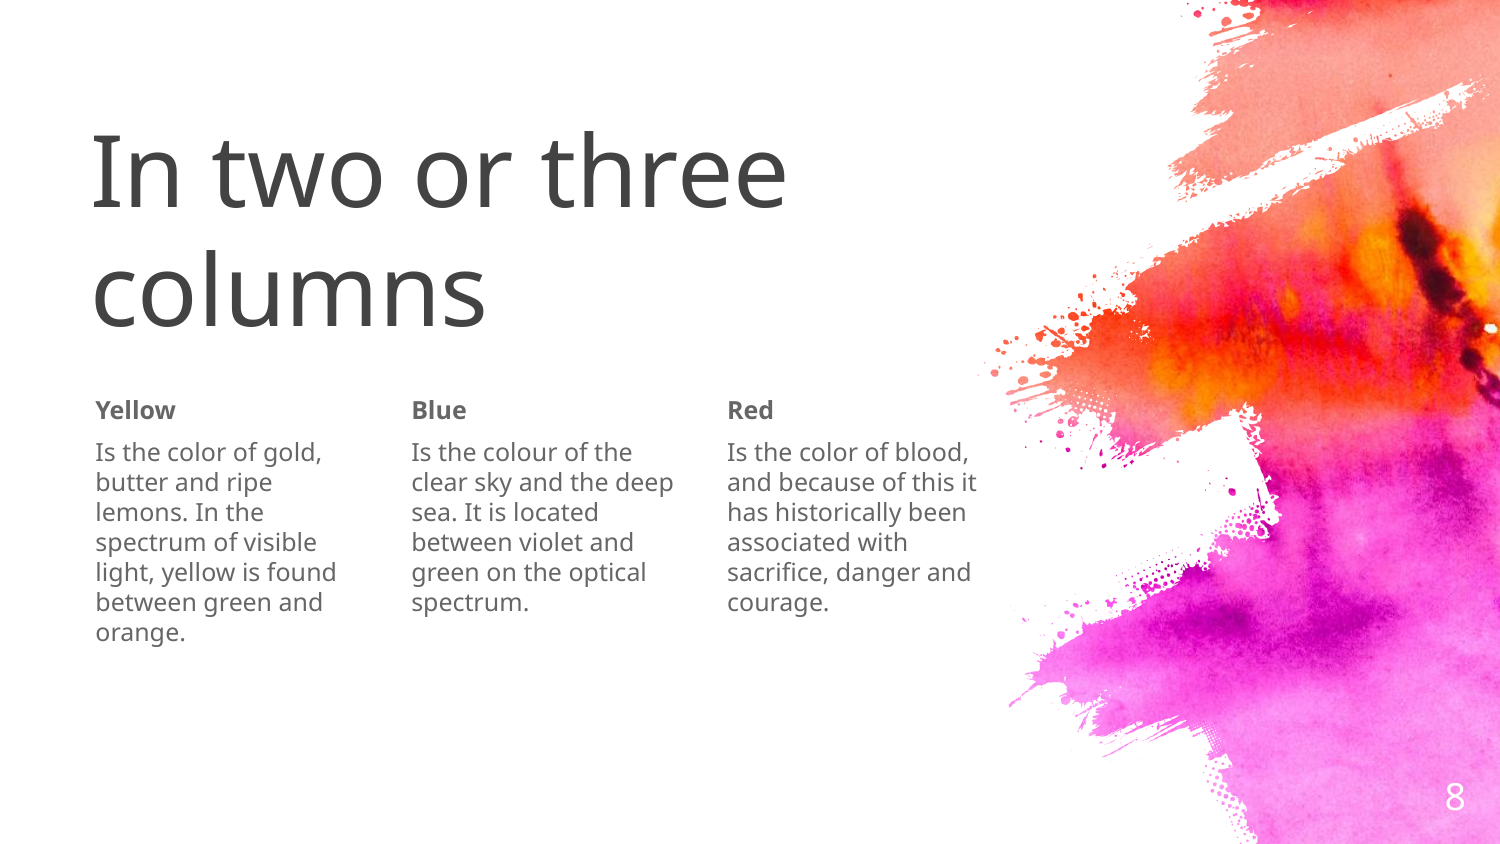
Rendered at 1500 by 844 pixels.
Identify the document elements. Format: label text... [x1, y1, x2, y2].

picture [0, 0, 1500, 844]
title In two or three columns [75, 221, 980, 362]
list Blue Is the colour of the clear sky and the deep sea. It is located between violet and green on the optical spectrum. [396, 379, 697, 808]
slide_number <number> [1391, 766, 1482, 832]
list Red Is the color of blood, and because of this it has historically been associated with sacrifice, danger and courage. [712, 379, 1013, 808]
list Yellow Is the color of gold, butter and ripe lemons. In the spectrum of visible light, yellow is found between green and orange. [80, 379, 381, 808]
